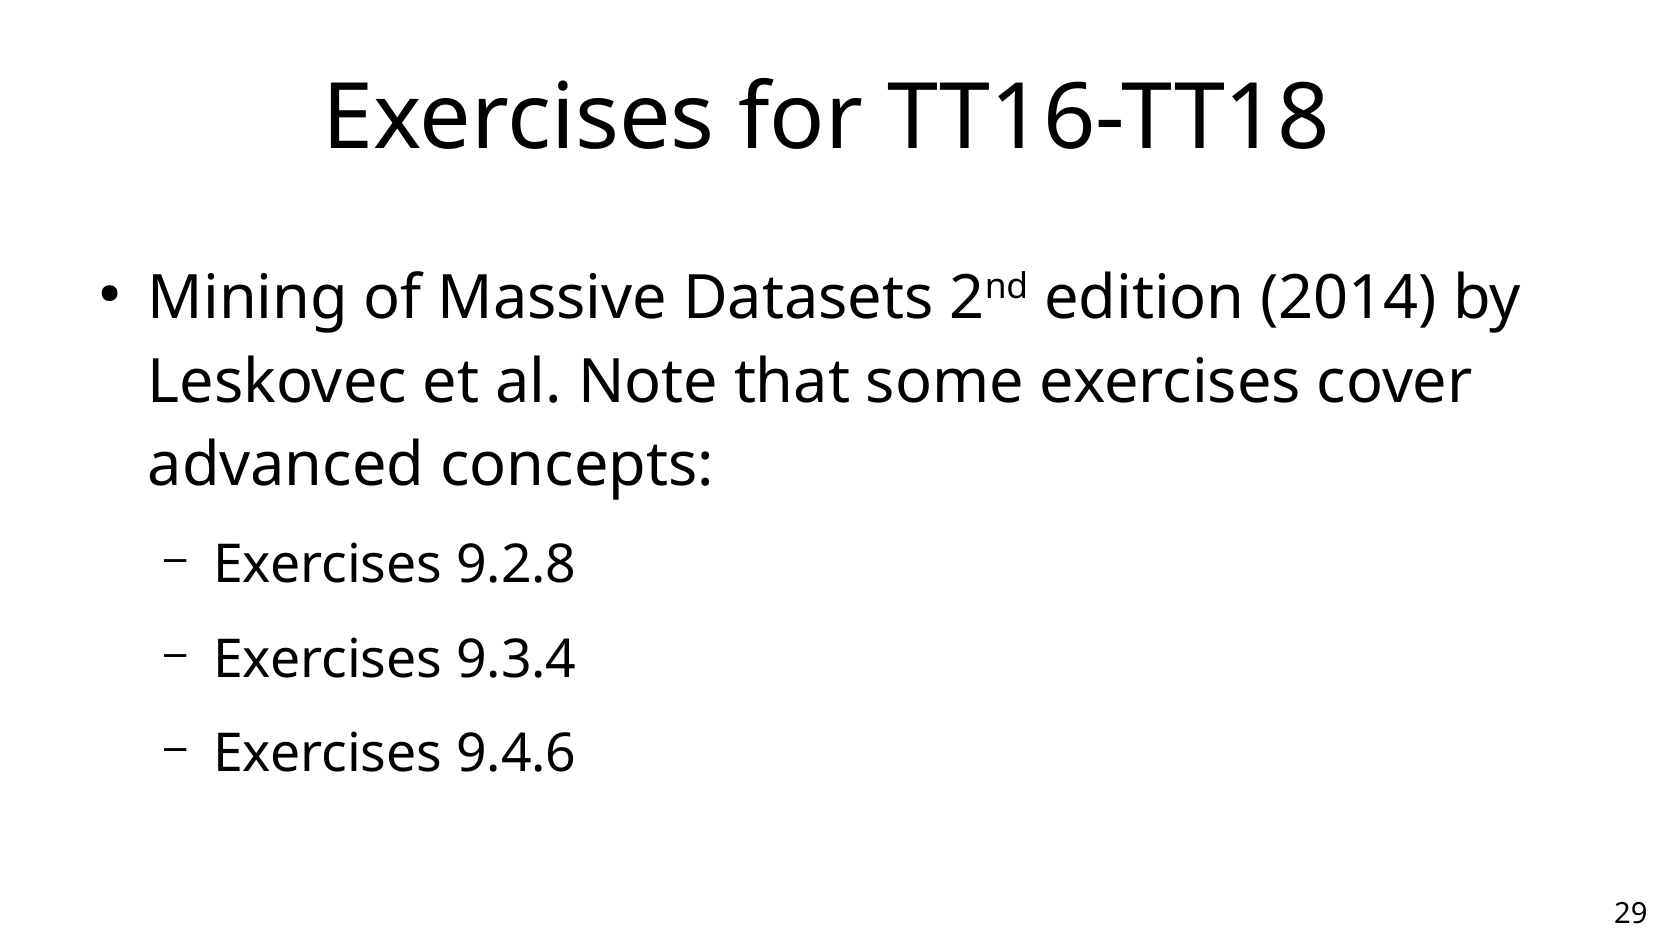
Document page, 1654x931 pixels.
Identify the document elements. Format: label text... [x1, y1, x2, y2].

title Exercises for TT16-TT18 [82, 1, 1571, 226]
list Mining of Massive Datasets 2nd edition (2014) by Leskovec et al. Note that some exercises cover advanced concepts: Exercises 9.2.8 Exercises 9.3.4 Exercises 9.4.6 [82, 253, 1571, 793]
